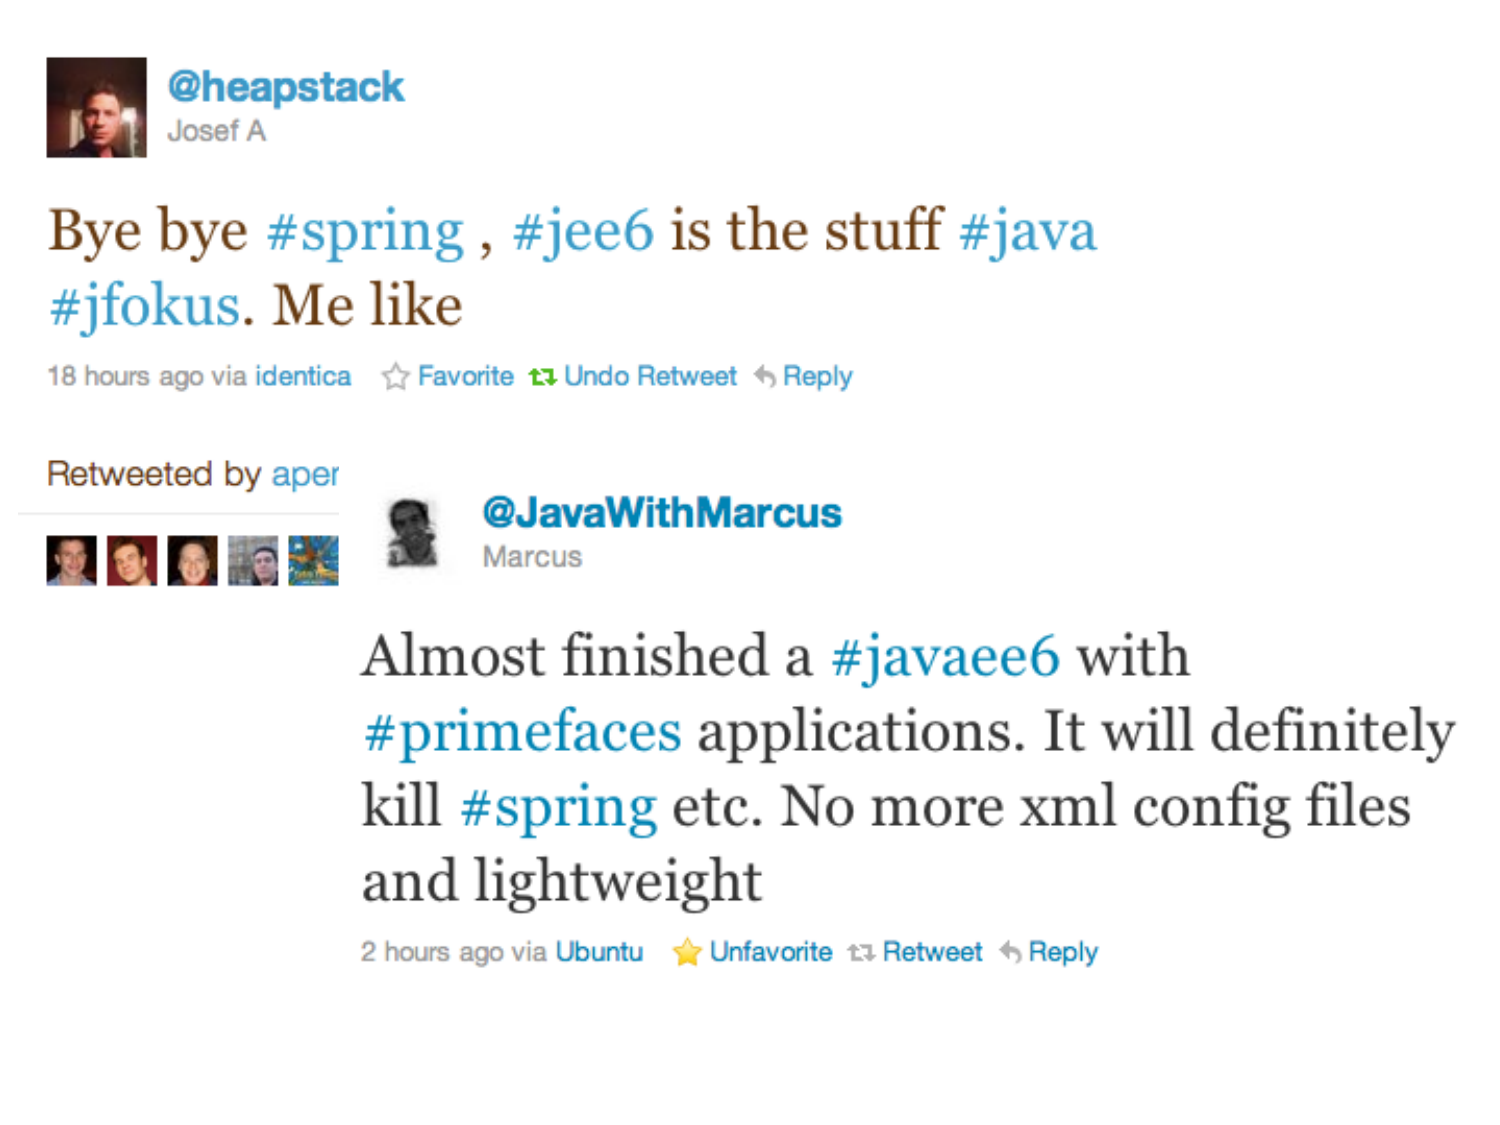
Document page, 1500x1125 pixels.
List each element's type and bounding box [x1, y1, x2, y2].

picture [18, 35, 1479, 997]
